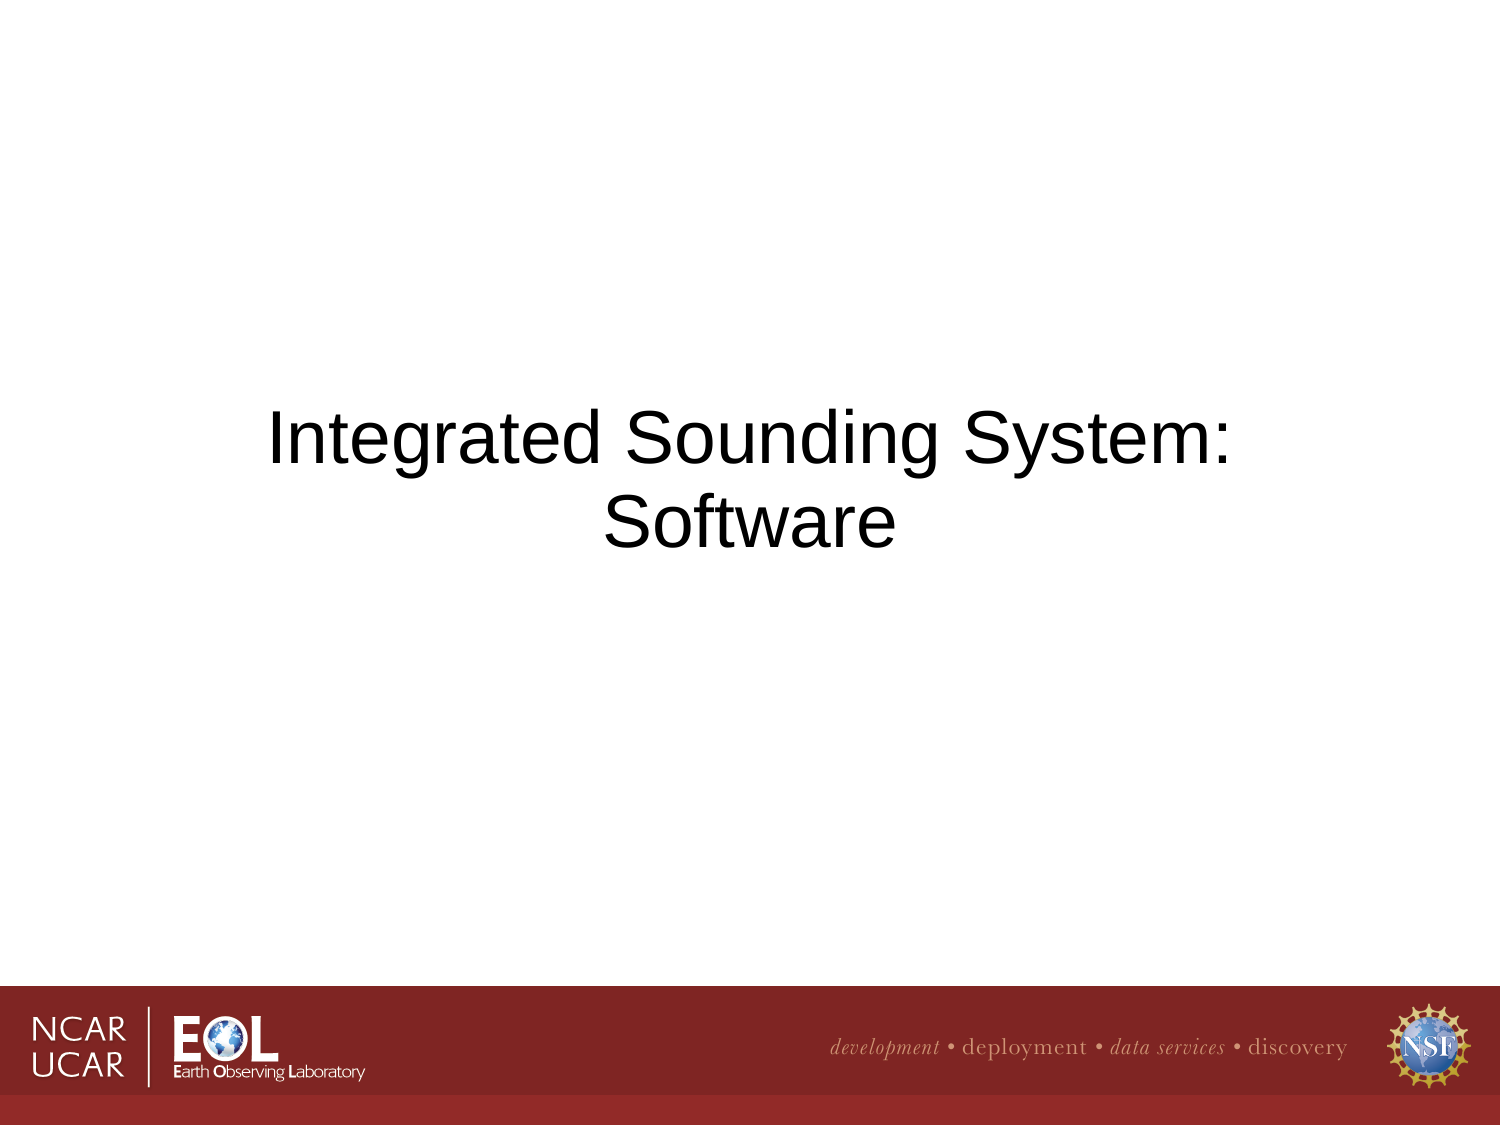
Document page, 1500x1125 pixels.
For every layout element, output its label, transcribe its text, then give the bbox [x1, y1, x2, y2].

picture [0, 986, 1500, 1125]
subtitle Integrated Sounding System: Software [75, 45, 1425, 915]
